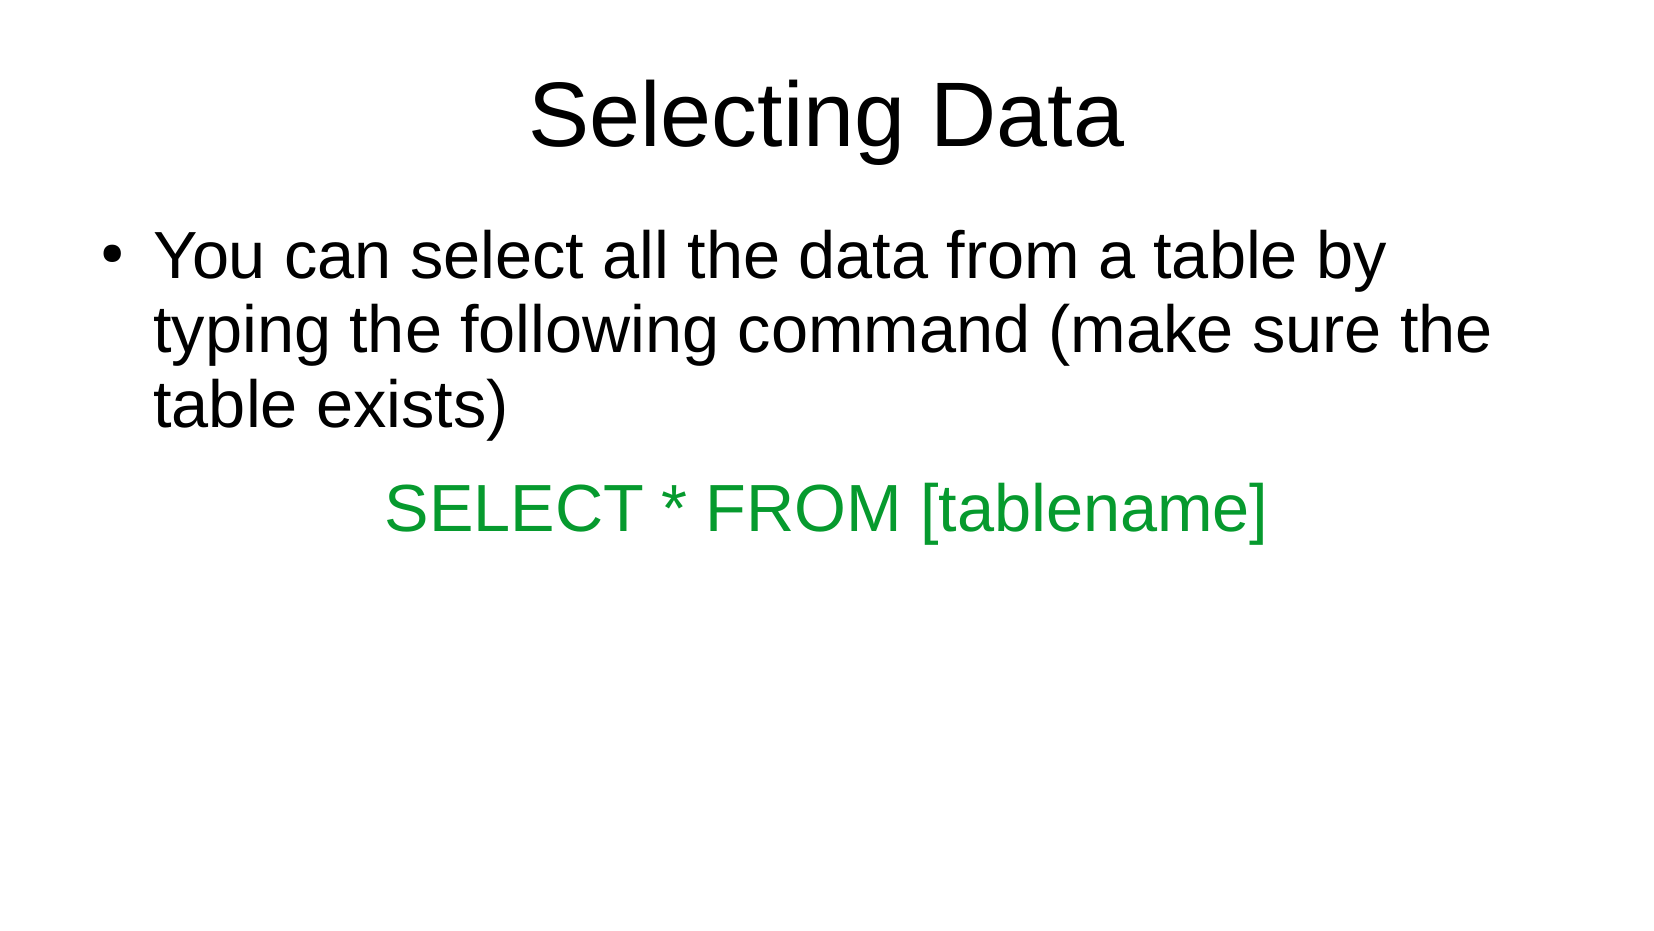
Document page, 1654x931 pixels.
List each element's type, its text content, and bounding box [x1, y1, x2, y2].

title Selecting Data [82, 37, 1571, 193]
list You can select all the data from a table by typing the following command (make sure the table exists) SELECT * FROM [tablename] [82, 217, 1571, 758]
